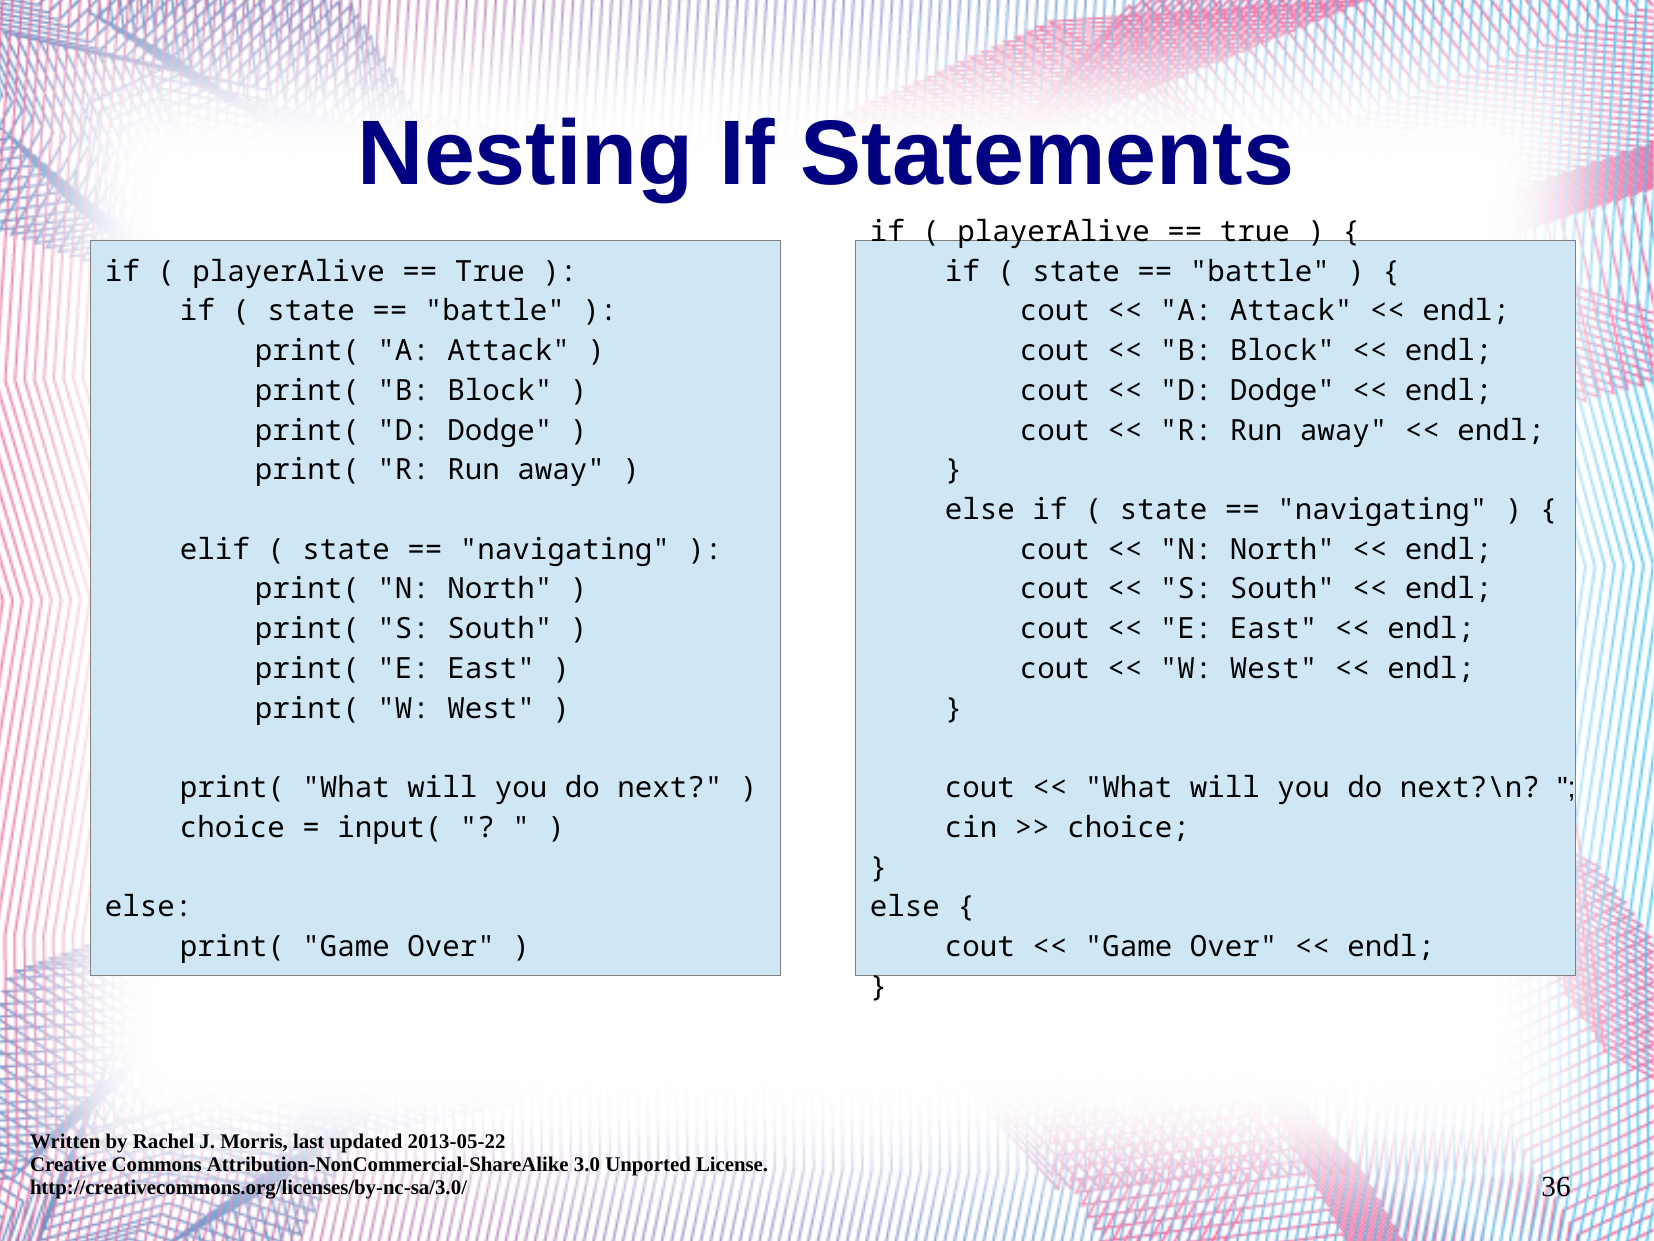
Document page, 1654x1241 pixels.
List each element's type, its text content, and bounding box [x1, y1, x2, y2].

title Nesting If Statements [82, 49, 1571, 257]
text_box if ( playerAlive == True ): if ( state == "battle" ): print( "A: Attack" ) print( "B: Block" ) print( "D: Dodge" ) print( "R: Run away" ) elif ( state == "navigating" ): print( "N: North" ) print( "S: South" ) print( "E: East" ) print( "W: West" ) print( "What will you do next?" ) choice = input( "? " ) else: print( "Game Over" ) [90, 240, 781, 976]
text_box if ( playerAlive == true ) { if ( state == "battle" ) { cout << "A: Attack" << endl; cout << "B: Block" << endl; cout << "D: Dodge" << endl; cout << "R: Run away" << endl; } else if ( state == "navigating" ) { cout << "N: North" << endl; cout << "S: South" << endl; cout << "E: East" << endl; cout << "W: West" << endl; } cout << "What will you do next?\n? "; cin >> choice; } else { cout << "Game Over" << endl; } [855, 240, 1576, 976]
picture [0, 0, 1654, 1241]
